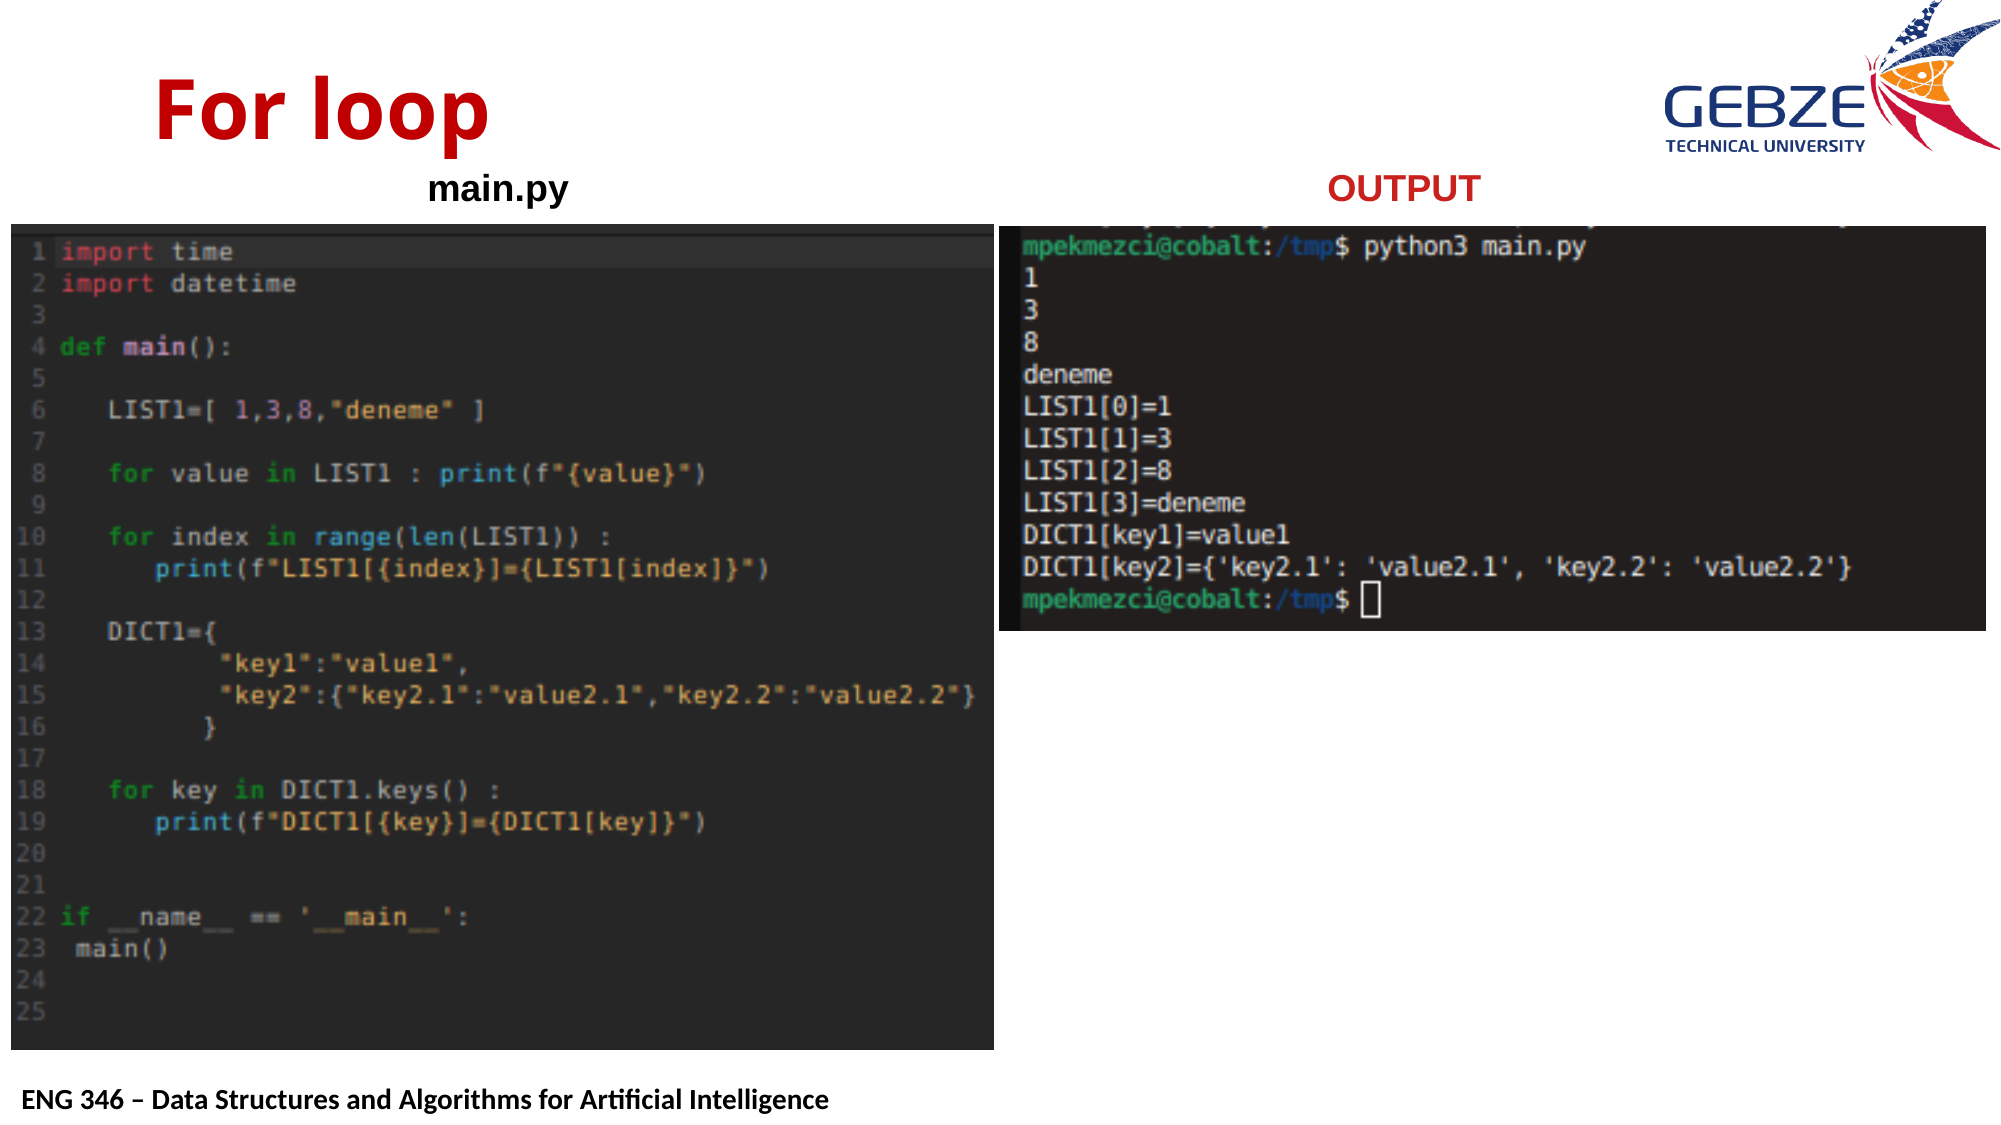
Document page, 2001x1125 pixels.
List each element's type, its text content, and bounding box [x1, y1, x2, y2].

text_box OUTPUT [1312, 156, 1582, 226]
text_box main.py [412, 156, 750, 224]
picture [1665, 0, 2001, 152]
title For loop [137, 59, 1862, 165]
picture [999, 226, 1986, 631]
picture [11, 224, 994, 1050]
